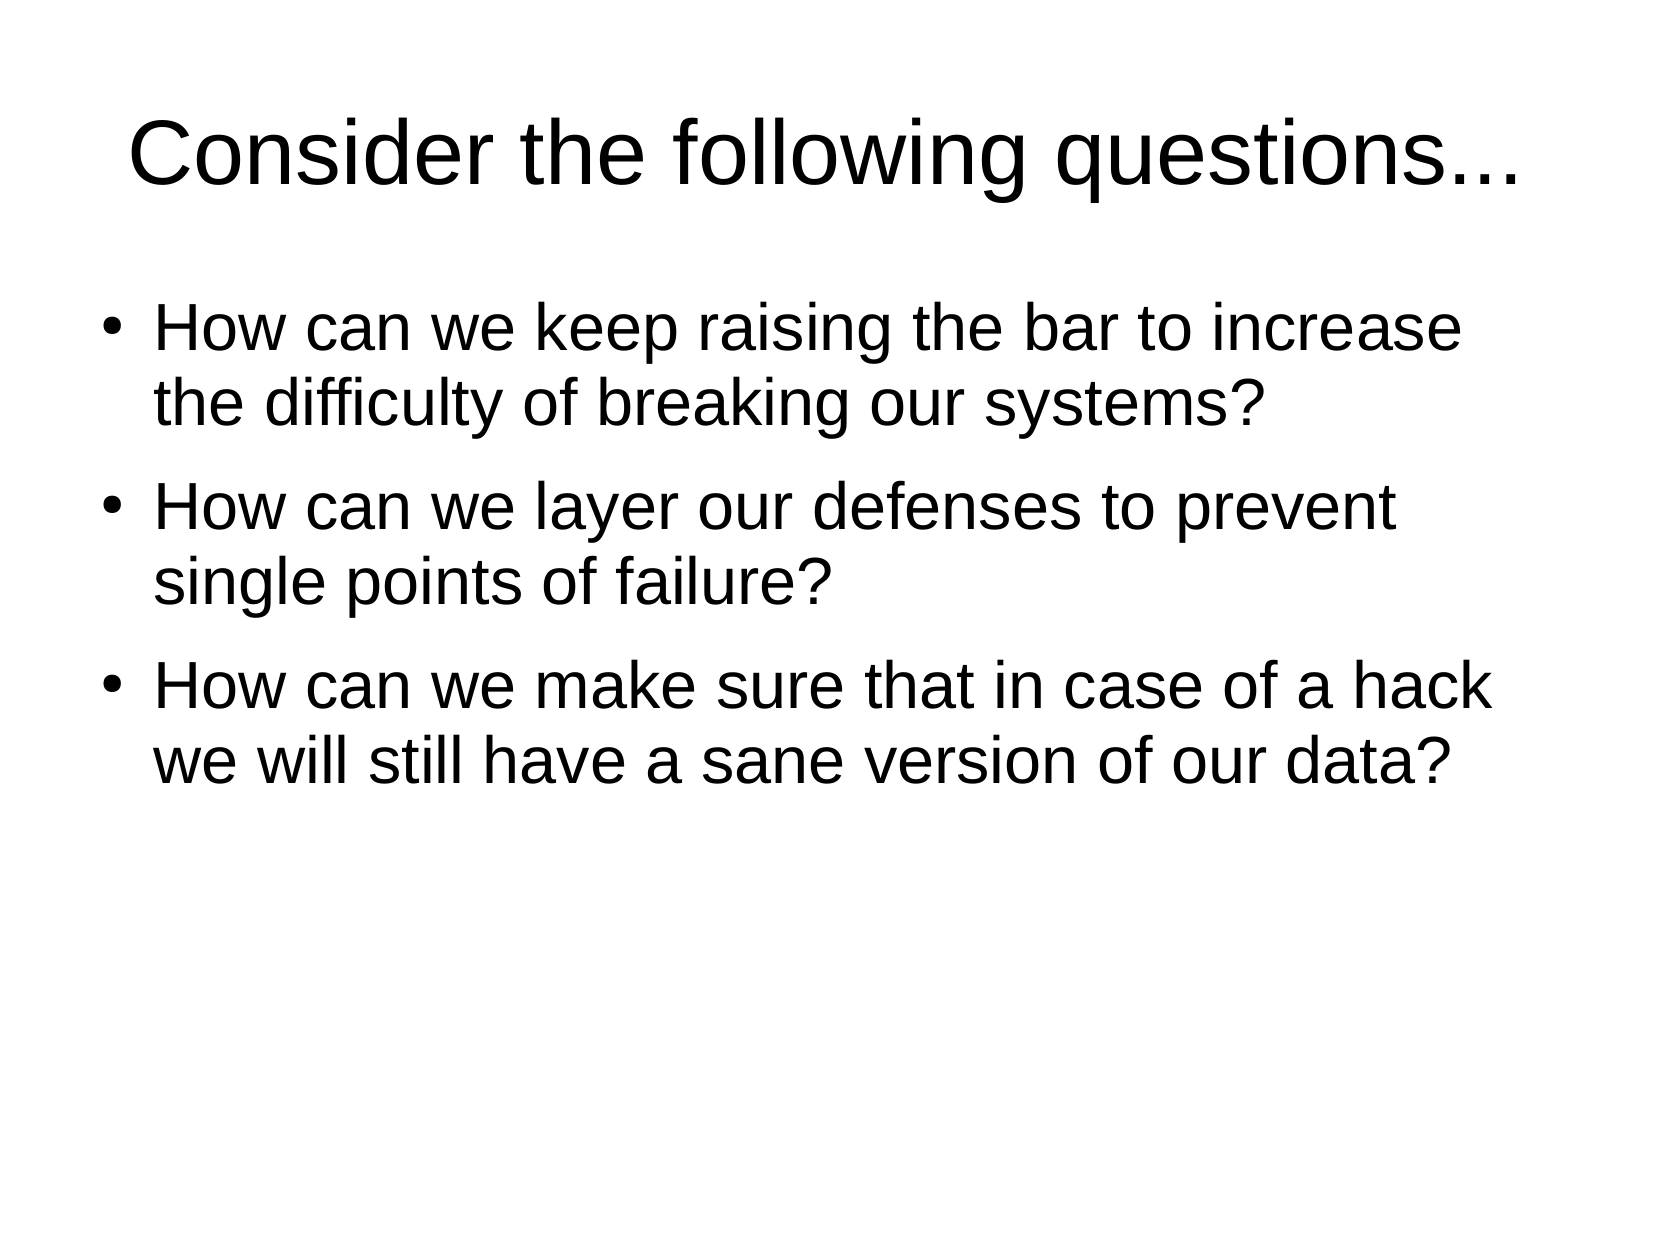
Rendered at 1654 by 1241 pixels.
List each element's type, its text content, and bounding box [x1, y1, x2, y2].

list How can we keep raising the bar to increase the difficulty of breaking our systems? How can we layer our defenses to prevent single points of failure? How can we make sure that in case of a hack we will still have a sane version of our data? [82, 290, 1538, 1010]
title Consider the following questions... [82, 49, 1571, 257]
